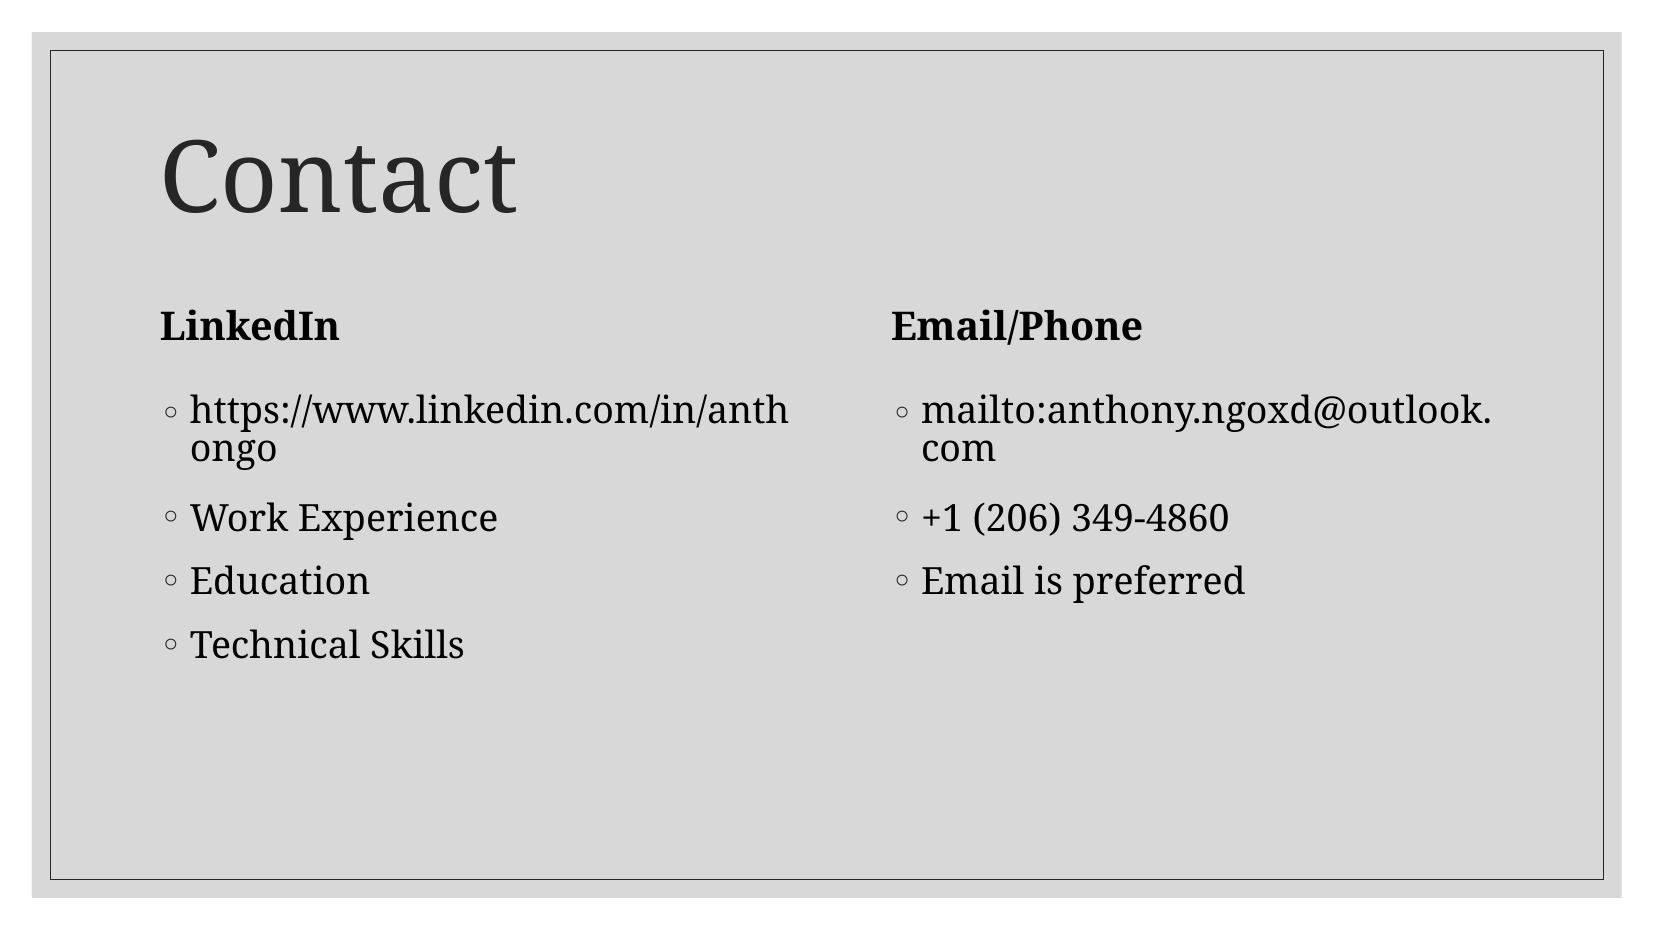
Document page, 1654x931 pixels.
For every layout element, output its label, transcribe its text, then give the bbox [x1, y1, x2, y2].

title Contact [144, 87, 1509, 274]
list https://www.linkedin.com/in/anthongo Work Experience Education Technical Skills [145, 378, 826, 808]
list Email/Phone [876, 281, 1509, 369]
list mailto:anthony.ngoxd@outlook.com +1 (206) 349-4860 Email is preferred [876, 378, 1509, 808]
list LinkedIn [145, 281, 778, 369]
